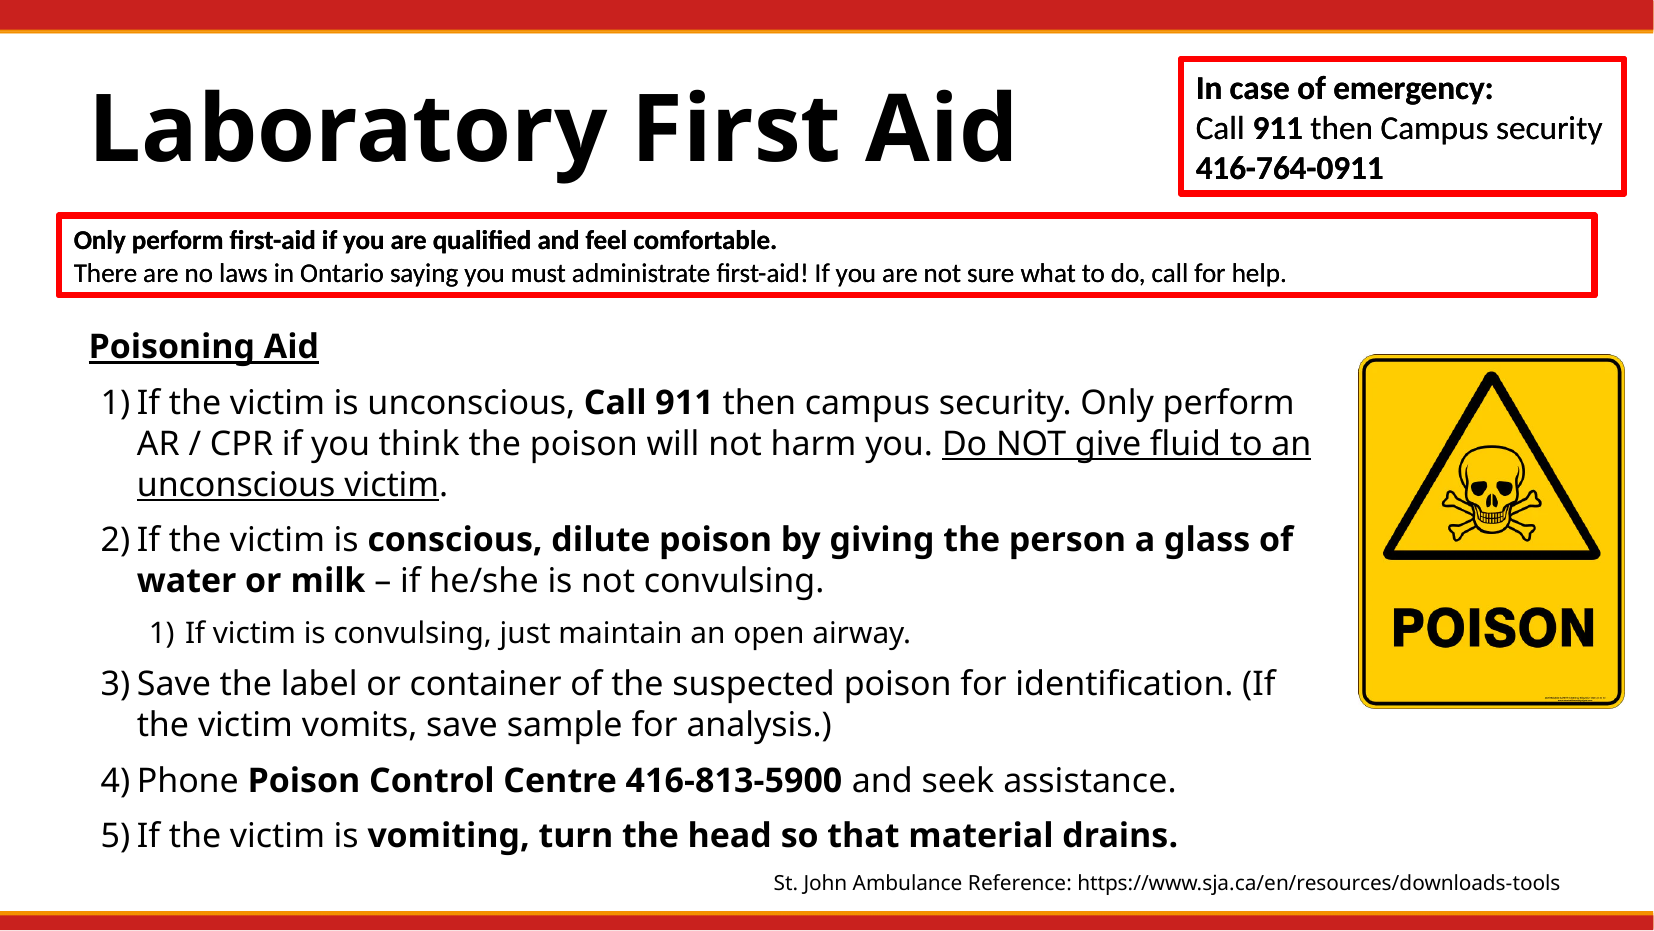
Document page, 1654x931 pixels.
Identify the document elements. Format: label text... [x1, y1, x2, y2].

list Poisoning Aid If the victim is unconscious, Call 911 then campus security. Only perform AR / CPR if you think the poison will not harm you. Do NOT give fluid to an unconscious victim. If the victim is conscious, dilute poison by giving the person a glass of water or milk – if he/she is not convulsing. If victim is convulsing, just maintain an open airway. Save the label or container of the suspected poison for identification. (If the victim vomits, save sample for analysis.) Phone Poison Control Centre 416-813-5900 and seek assistance. If the victim is vomiting, turn the head so that material drains. [88, 324, 1329, 857]
text_box In case of emergency: Call 911 then Campus security 416-764-0911 [1181, 58, 1625, 194]
text_box St. John Ambulance Reference: https://www.sja.ca/en/resources/downloads-tools [767, 864, 1625, 901]
text_box Only perform first-aid if you are qualified and feel comfortable. There are no laws in Ontario saying you must administrate first-aid! If you are not sure what to do, call for help. [59, 215, 1595, 296]
picture [1358, 354, 1625, 709]
title Laboratory First Aid [88, 44, 1565, 207]
